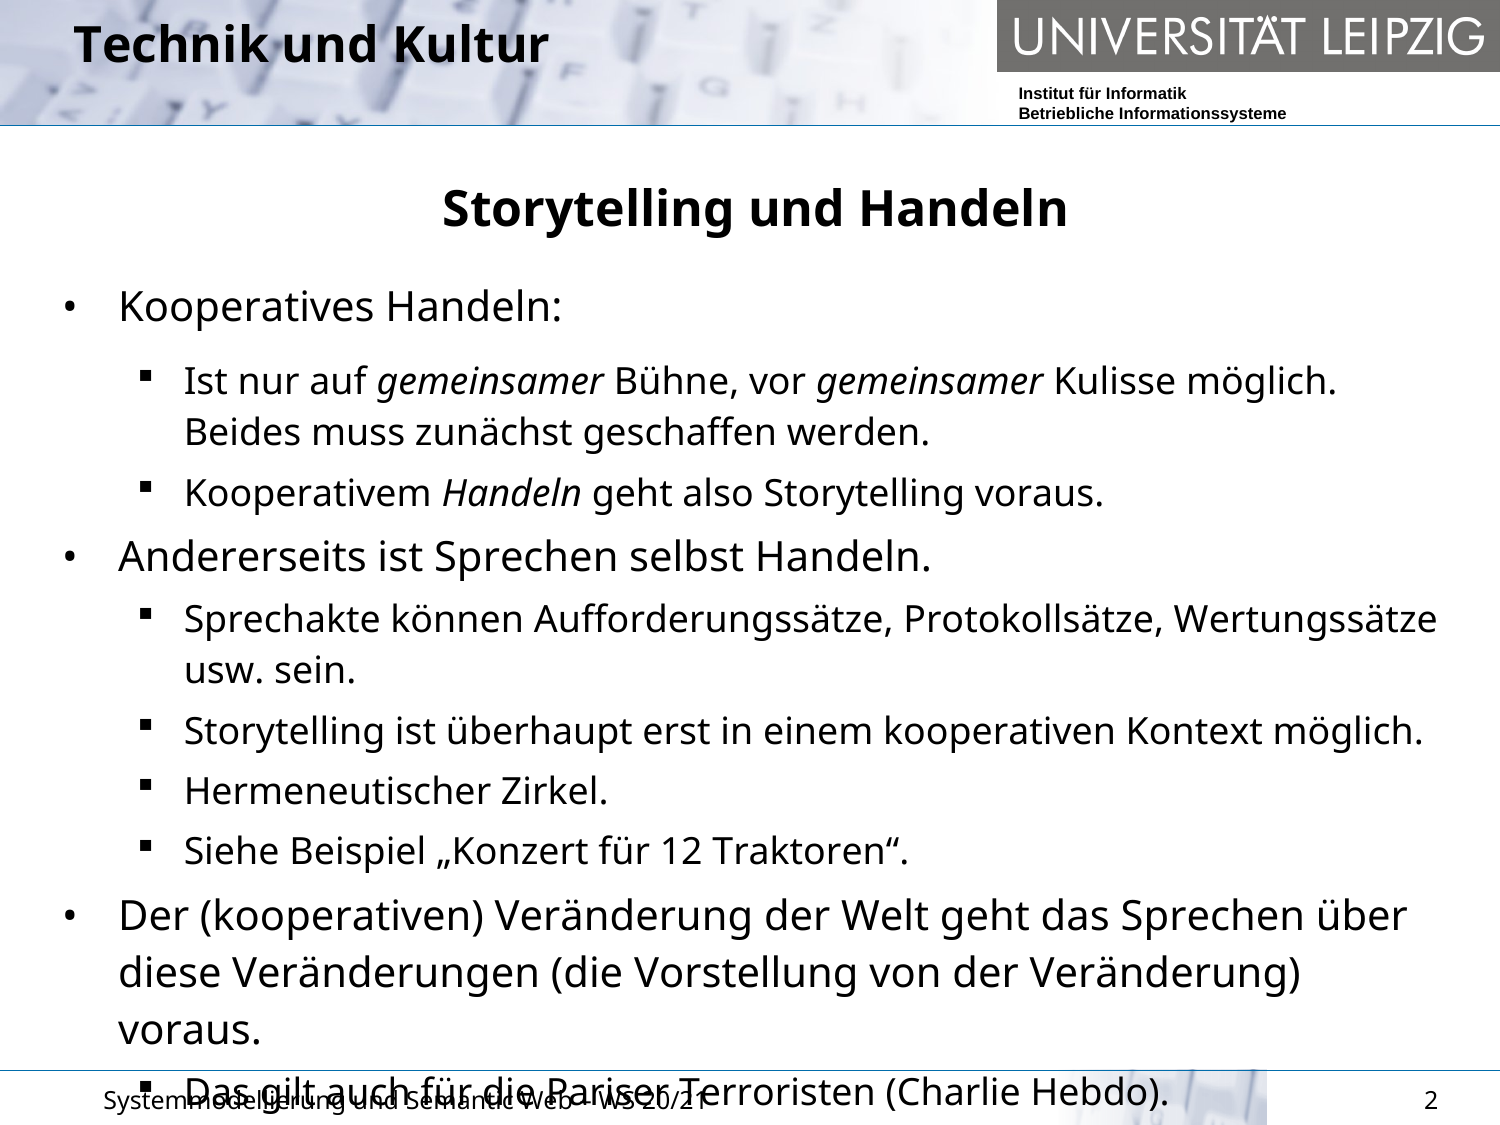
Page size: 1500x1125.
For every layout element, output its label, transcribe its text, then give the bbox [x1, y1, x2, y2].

picture [0, 0, 1500, 125]
text_box Technik und Kultur [58, 5, 566, 81]
picture [1085, 1087, 1097, 1103]
picture [1107, 1087, 1119, 1103]
picture [1057, 1082, 1267, 1125]
list Storytelling und Handeln Kooperatives Handeln: Ist nur auf gemeinsamer Bühne, vor gemeinsamer Kulisse möglich. Beides muss zunächst geschaffen werden. Kooperativem Handeln geht also Storytelling voraus. Andererseits ist Sprechen selbst Handeln. Sprechakte können Aufforderungssätze, Protokollsätze, Wertungssätze usw. sein. Storytelling ist überhaupt erst in einem kooperativen Kontext möglich. Hermeneutischer Zirkel. Siehe Beispiel „Konzert für 12 Traktoren“. Der (kooperativen) Veränderung der Welt geht das Sprechen über diese Veränderungen (die Vorstellung von der Veränderung) voraus. Das gilt auch für die Pariser Terroristen (Charlie Hebdo). [47, 165, 1465, 1082]
